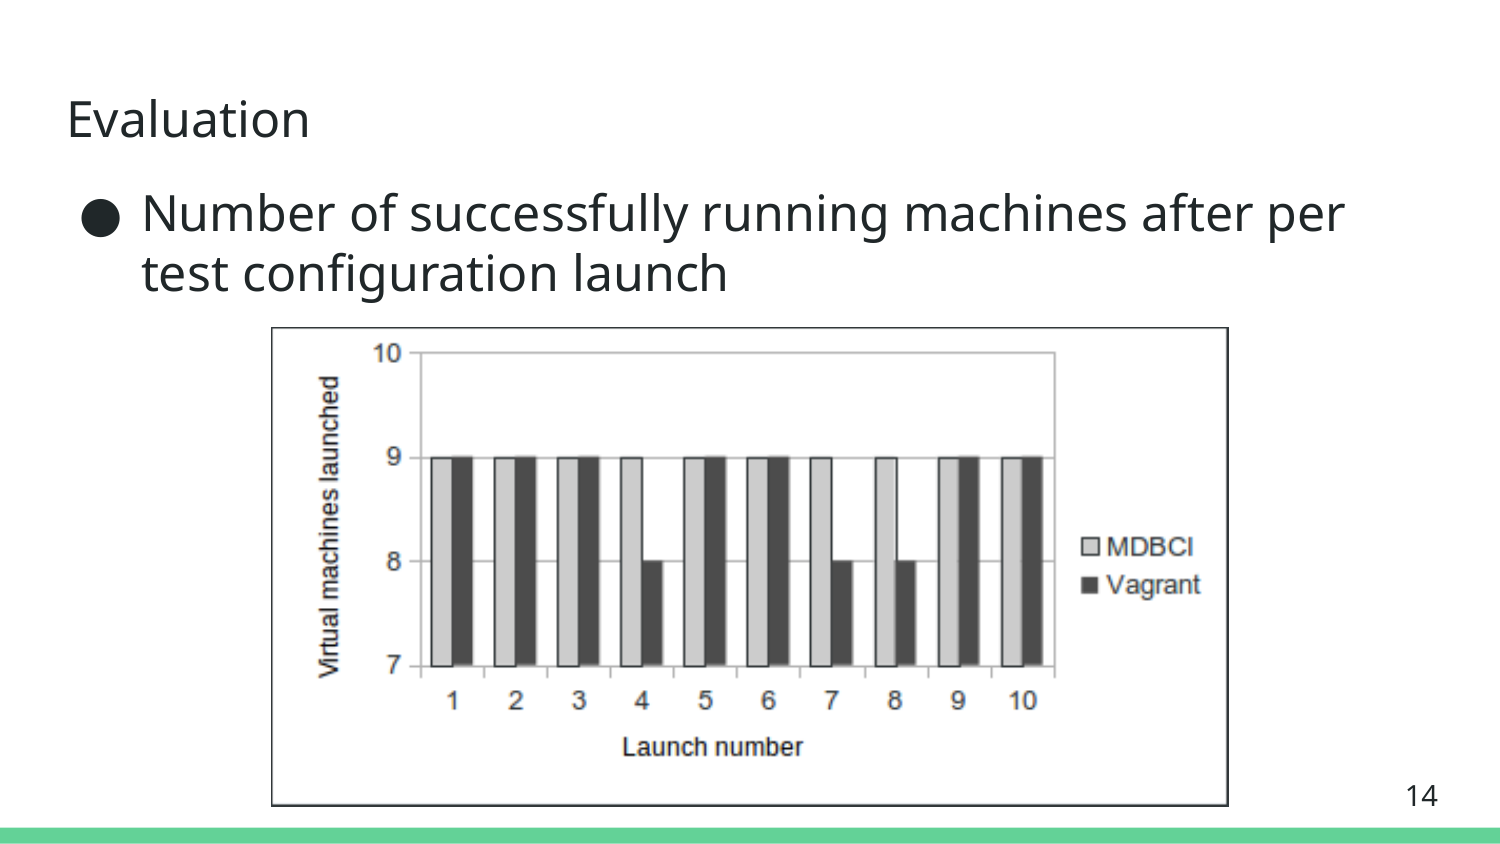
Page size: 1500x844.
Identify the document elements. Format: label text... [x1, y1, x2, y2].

title Evaluation [51, 72, 1449, 166]
slide_number <number> [1389, 764, 1480, 830]
picture [271, 327, 1229, 807]
list Number of successfully running machines after per test configuration launch [51, 166, 1449, 728]
